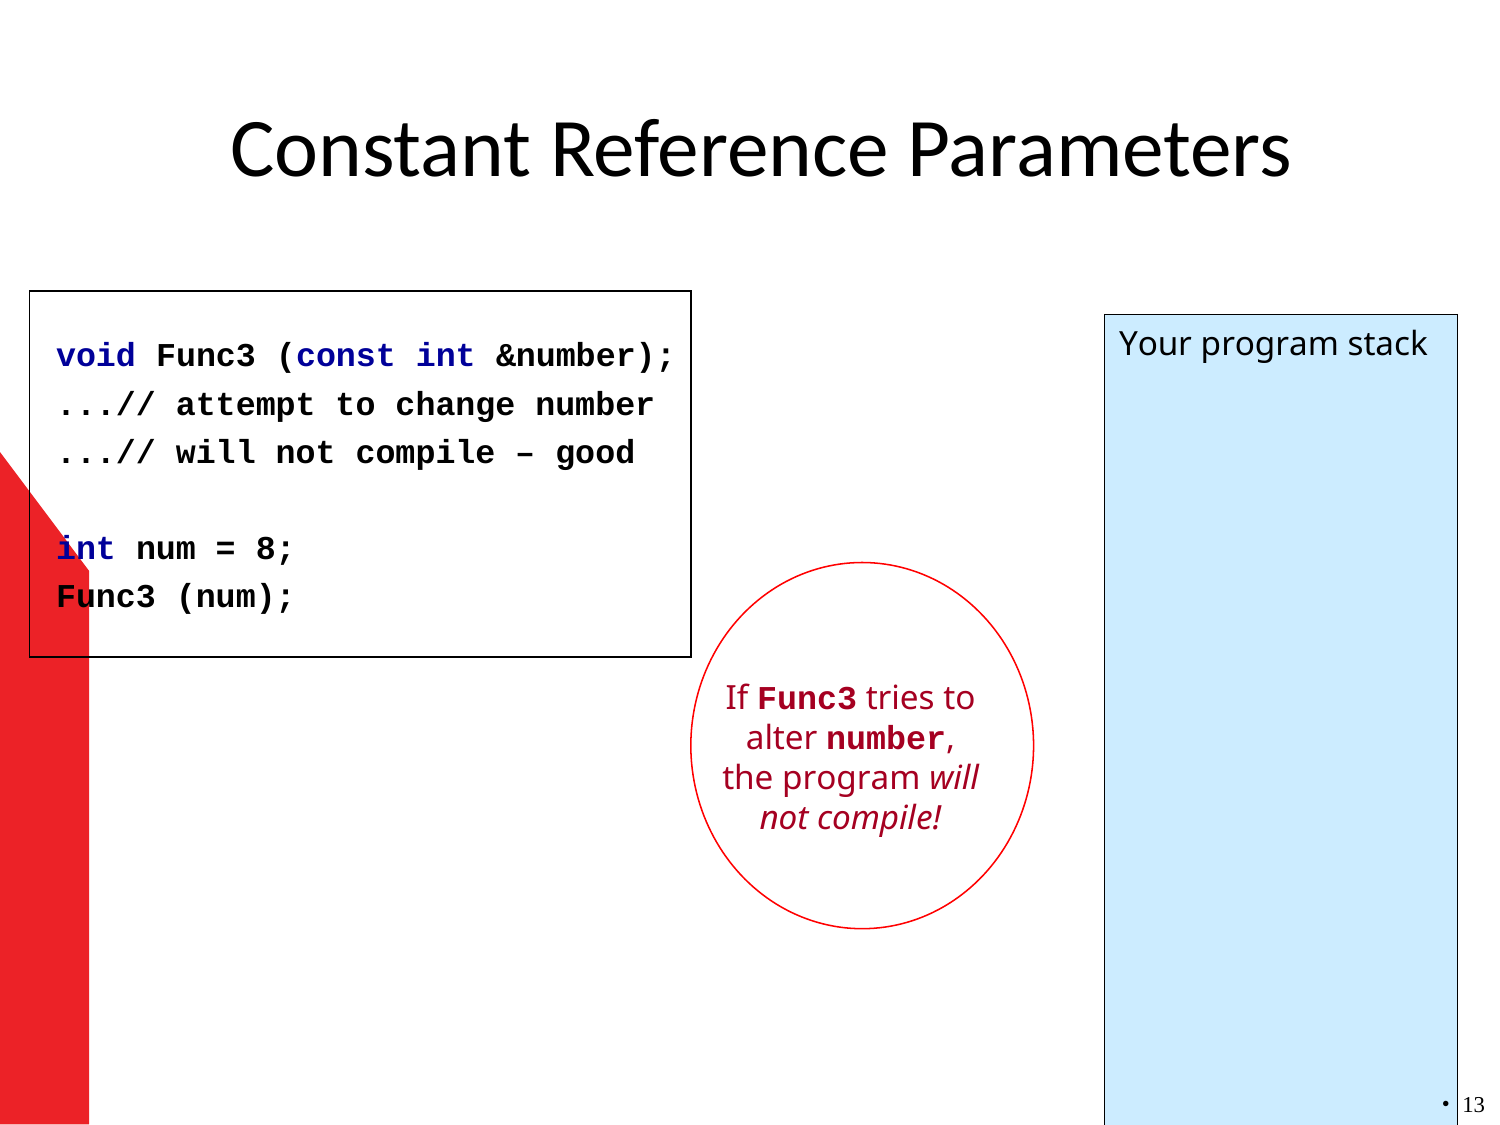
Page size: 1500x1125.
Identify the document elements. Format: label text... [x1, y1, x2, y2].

table_cell [785, 569, 962, 655]
table_cell [962, 484, 1104, 569]
table_cell [942, 897, 962, 910]
table_cell [962, 825, 1104, 910]
list void Func3 (const int &number); ...// attempt to change number ...// will not compile – good int num = 8; Func3 (num); [41, 326, 749, 1059]
table_cell [791, 910, 934, 927]
table_cell [785, 910, 962, 995]
table_header [785, 314, 962, 399]
table_cell [962, 995, 1104, 1080]
table_cell [1105, 825, 1457, 910]
table_cell [962, 599, 1009, 655]
table_cell [1105, 1080, 1457, 1125]
table_cell [1105, 740, 1457, 825]
table_cell [1105, 569, 1457, 655]
table_cell [1105, 399, 1457, 484]
table_cell [1105, 995, 1457, 1080]
title Constant Reference Parameters [123, 90, 1399, 197]
table_cell [824, 564, 900, 569]
table_cell [1018, 740, 1104, 825]
table_cell [785, 655, 962, 668]
table_cell [785, 844, 962, 910]
table_cell [999, 740, 1032, 825]
table_cell [785, 569, 811, 580]
table_cell [962, 399, 1104, 484]
list void Func3 (const int &number); ...// attempt to change number ...// will not compile – good int num = 8; Func3 (num); [41, 326, 690, 656]
table_cell [785, 484, 962, 569]
table_cell [1105, 655, 1457, 740]
table_cell [785, 1080, 962, 1125]
table_cell [914, 569, 962, 595]
table_cell [1013, 655, 1104, 740]
table_cell [1105, 484, 1457, 569]
table_cell [962, 910, 1104, 995]
text_box If Func3 tries to alter number, the program will not compile! [702, 668, 999, 844]
table_header Your program stack [1105, 315, 1457, 399]
table_cell [785, 399, 962, 484]
table_cell [785, 995, 962, 1080]
table_header [962, 314, 1104, 399]
table_cell [962, 1080, 1104, 1125]
table_cell [962, 655, 1032, 740]
table_cell [1105, 910, 1457, 995]
table_cell [962, 569, 1104, 655]
text_box <number> [1403, 1082, 1500, 1125]
table_cell [962, 825, 1015, 892]
